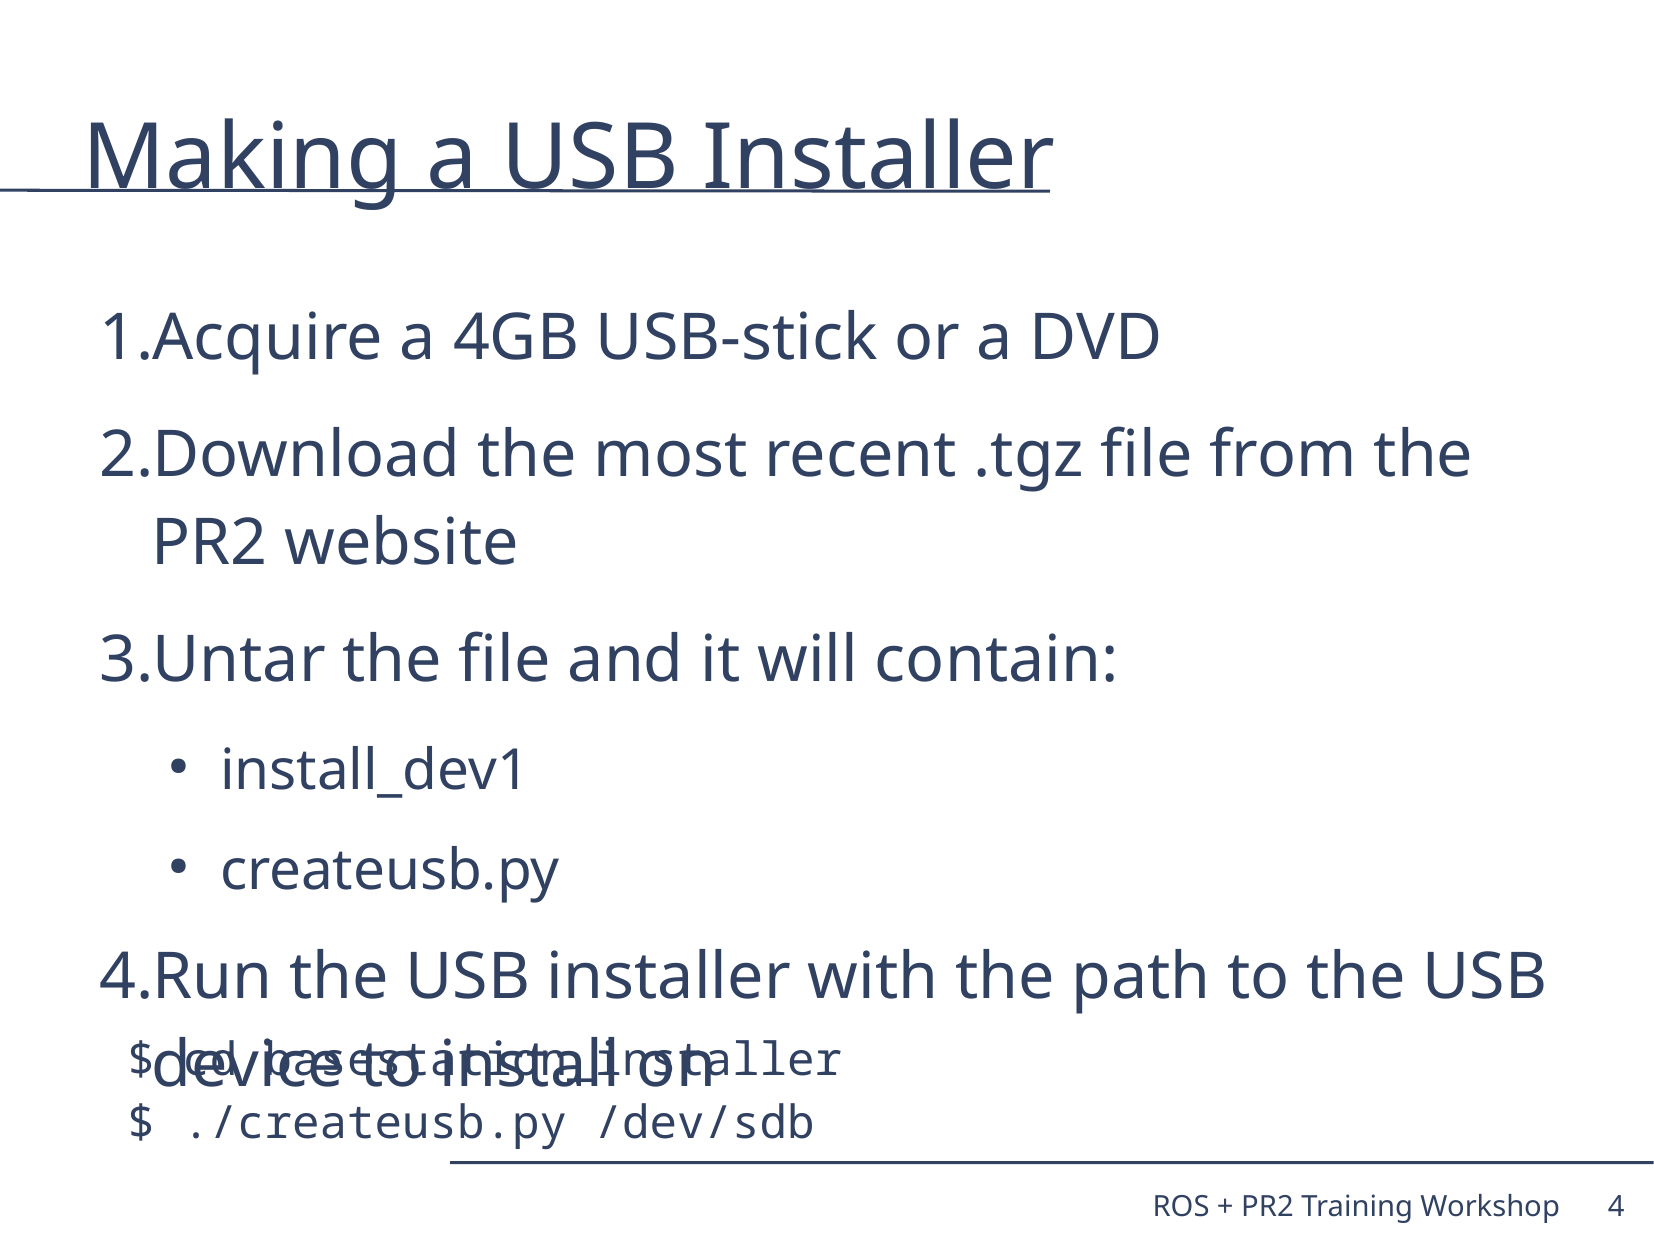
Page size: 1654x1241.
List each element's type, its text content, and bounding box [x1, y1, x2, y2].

title Making a USB Installer [82, 49, 1571, 257]
list Acquire a 4GB USB-stick or a DVD Download the most recent .tgz file from the PR2 website Untar the file and it will contain: install_dev1 createusb.py Run the USB installer with the path to the USB device to install on [82, 290, 1571, 1109]
text_box $ cd basestation_installer $ ./createusb.py /dev/sdb [112, 1019, 1013, 1141]
